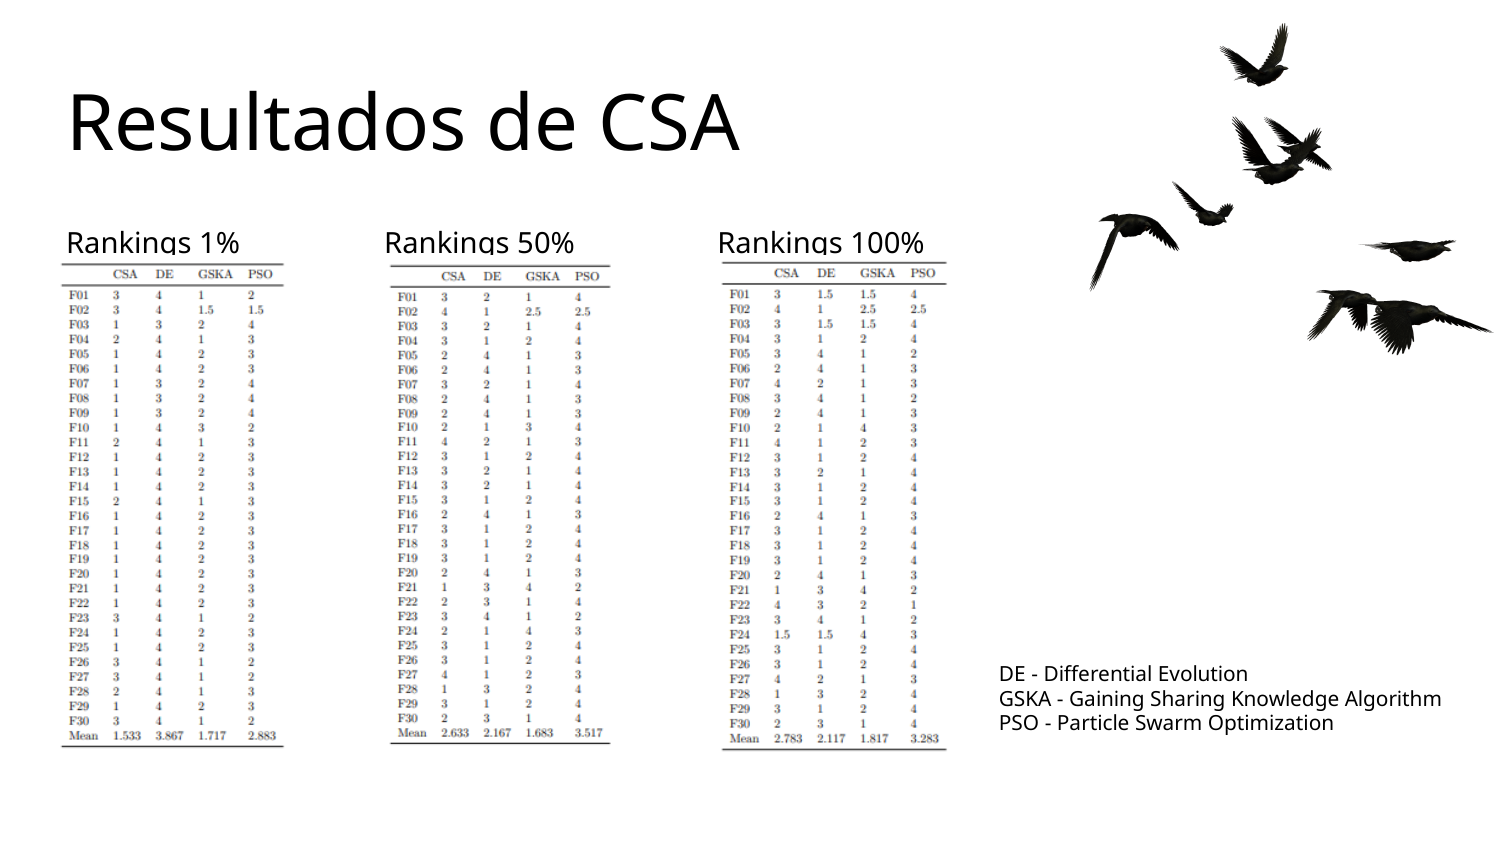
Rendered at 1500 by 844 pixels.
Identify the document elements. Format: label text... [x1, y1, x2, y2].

text_box DE - Differential Evolution GSKA - Gaining Sharing Knowledge Algorithm PSO - Particle Swarm Optimization [983, 645, 1473, 751]
picture [1070, 0, 1500, 373]
list Rankings 50% [369, 200, 688, 752]
list Rankings 100% [702, 200, 1021, 752]
picture [51, 255, 294, 752]
list Rankings 1% [51, 200, 369, 752]
picture [714, 255, 957, 755]
title Resultados de CSA [51, 51, 1070, 189]
picture [369, 255, 629, 755]
